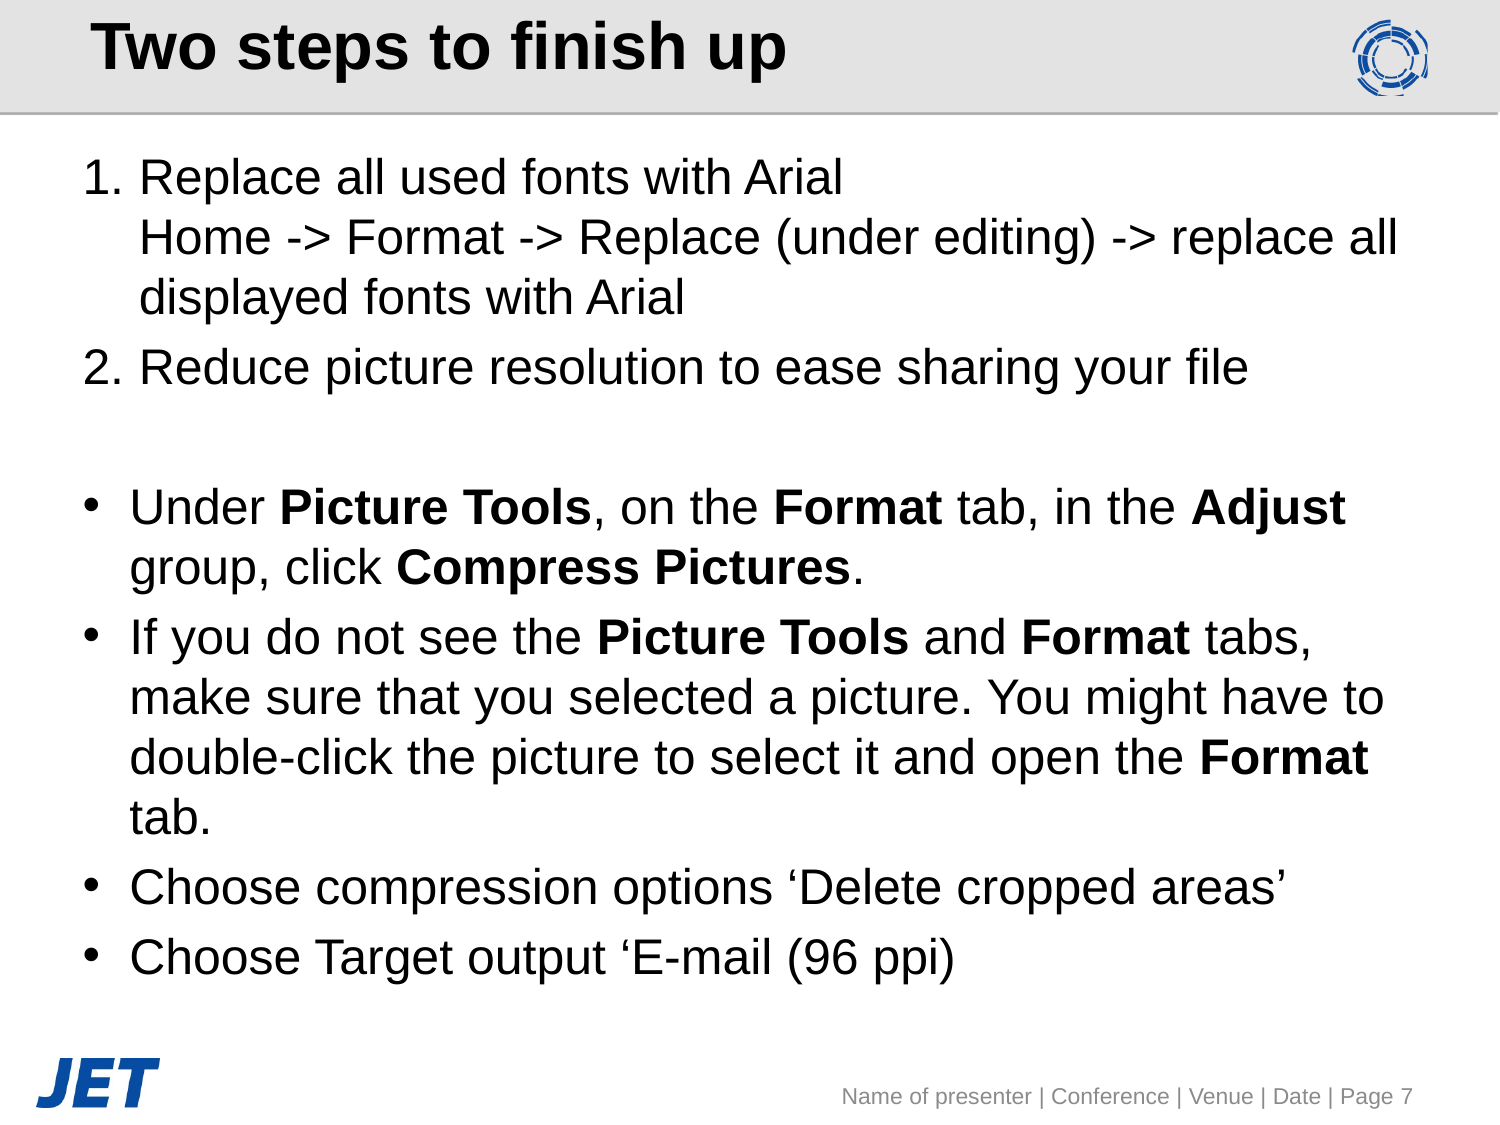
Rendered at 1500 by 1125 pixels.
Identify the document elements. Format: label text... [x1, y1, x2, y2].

title Two steps to finish up [75, 12, 1313, 88]
footer Name of presenter | Conference | Venue | Date | Page <number> [76, 1073, 1429, 1118]
list Replace all used fonts with Arial Home -> Format -> Replace (under editing) -> replace all displayed fonts with Arial Reduce picture resolution to ease sharing your file Under Picture Tools, on the Format tab, in the Adjust group, click Compress Pictures. If you do not see the Picture Tools and Format tabs, make sure that you selected a picture. You might have to double-click the picture to select it and open the Format tab. Choose compression options ‘Delete cropped areas’ Choose Target output ‘E-mail (96 ppi) [75, 137, 1425, 993]
picture [36, 1058, 160, 1108]
